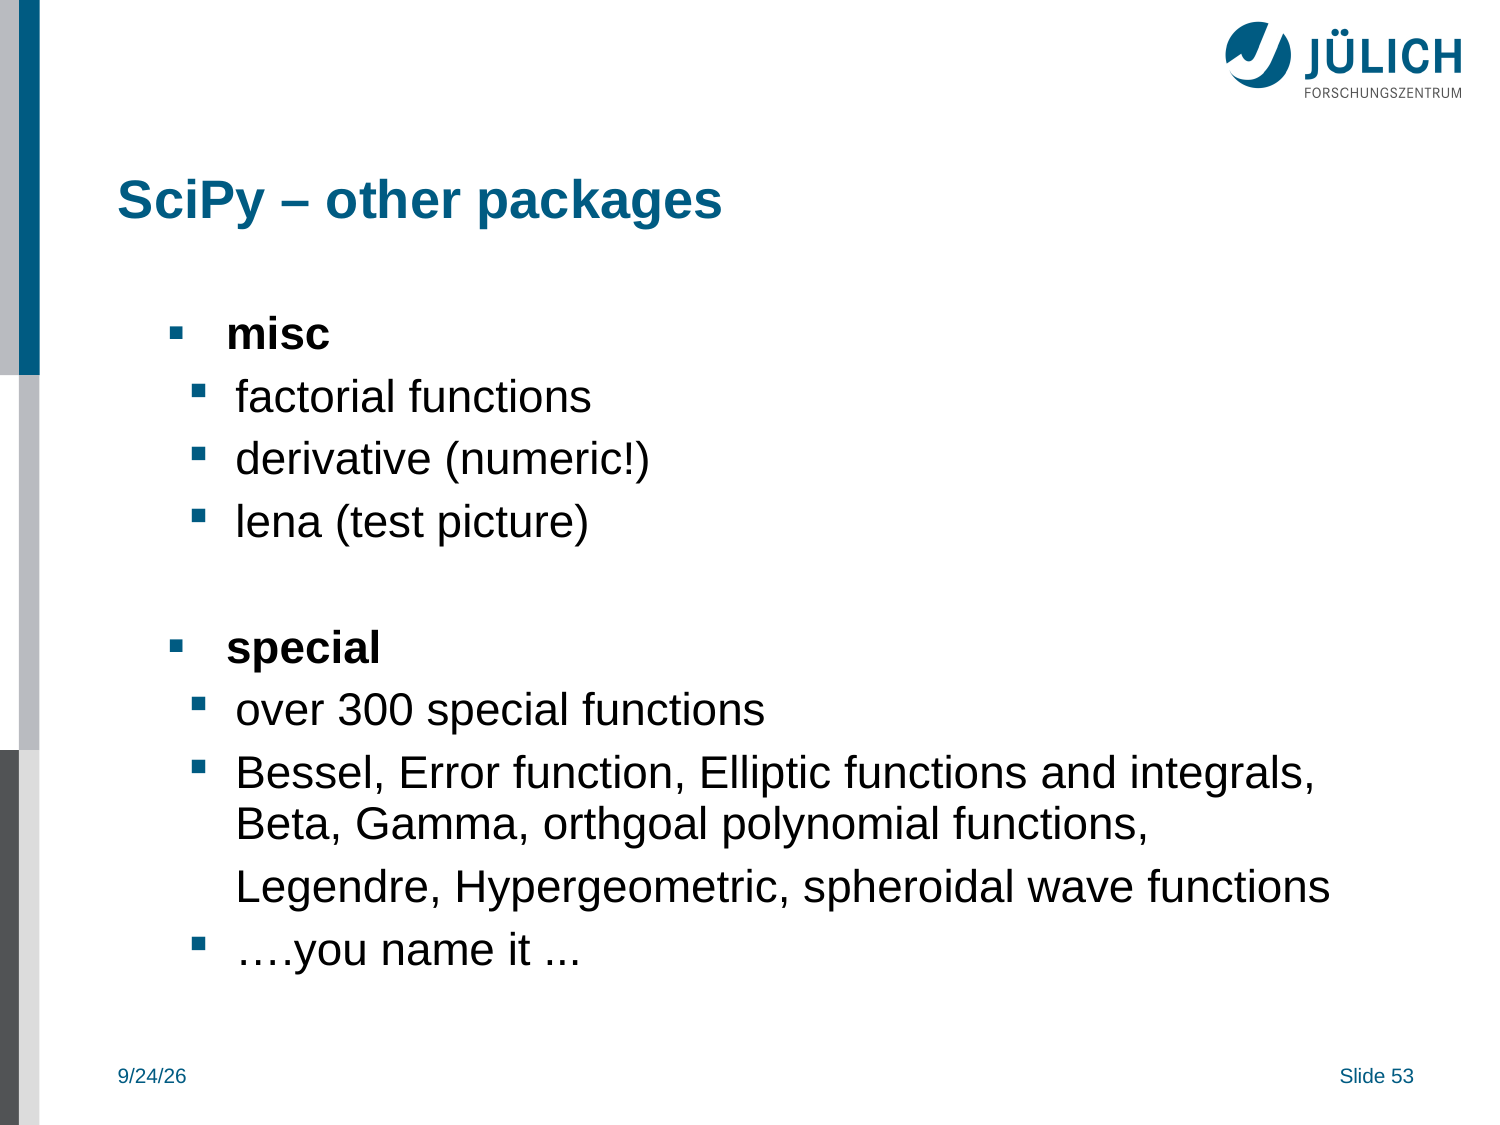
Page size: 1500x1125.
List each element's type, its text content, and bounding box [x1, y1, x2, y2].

list misc factorial functions derivative (numeric!) lena (test picture) special over 300 special functions Bessel, Error function, Elliptic functions and integrals, Beta, Gamma, orthgoal polynomial functions, Legendre, Hypergeometric, spheroidal wave functions ….you name it ... [113, 308, 1389, 1038]
picture [1224, 20, 1461, 98]
title SciPy – other packages [117, 105, 1393, 294]
